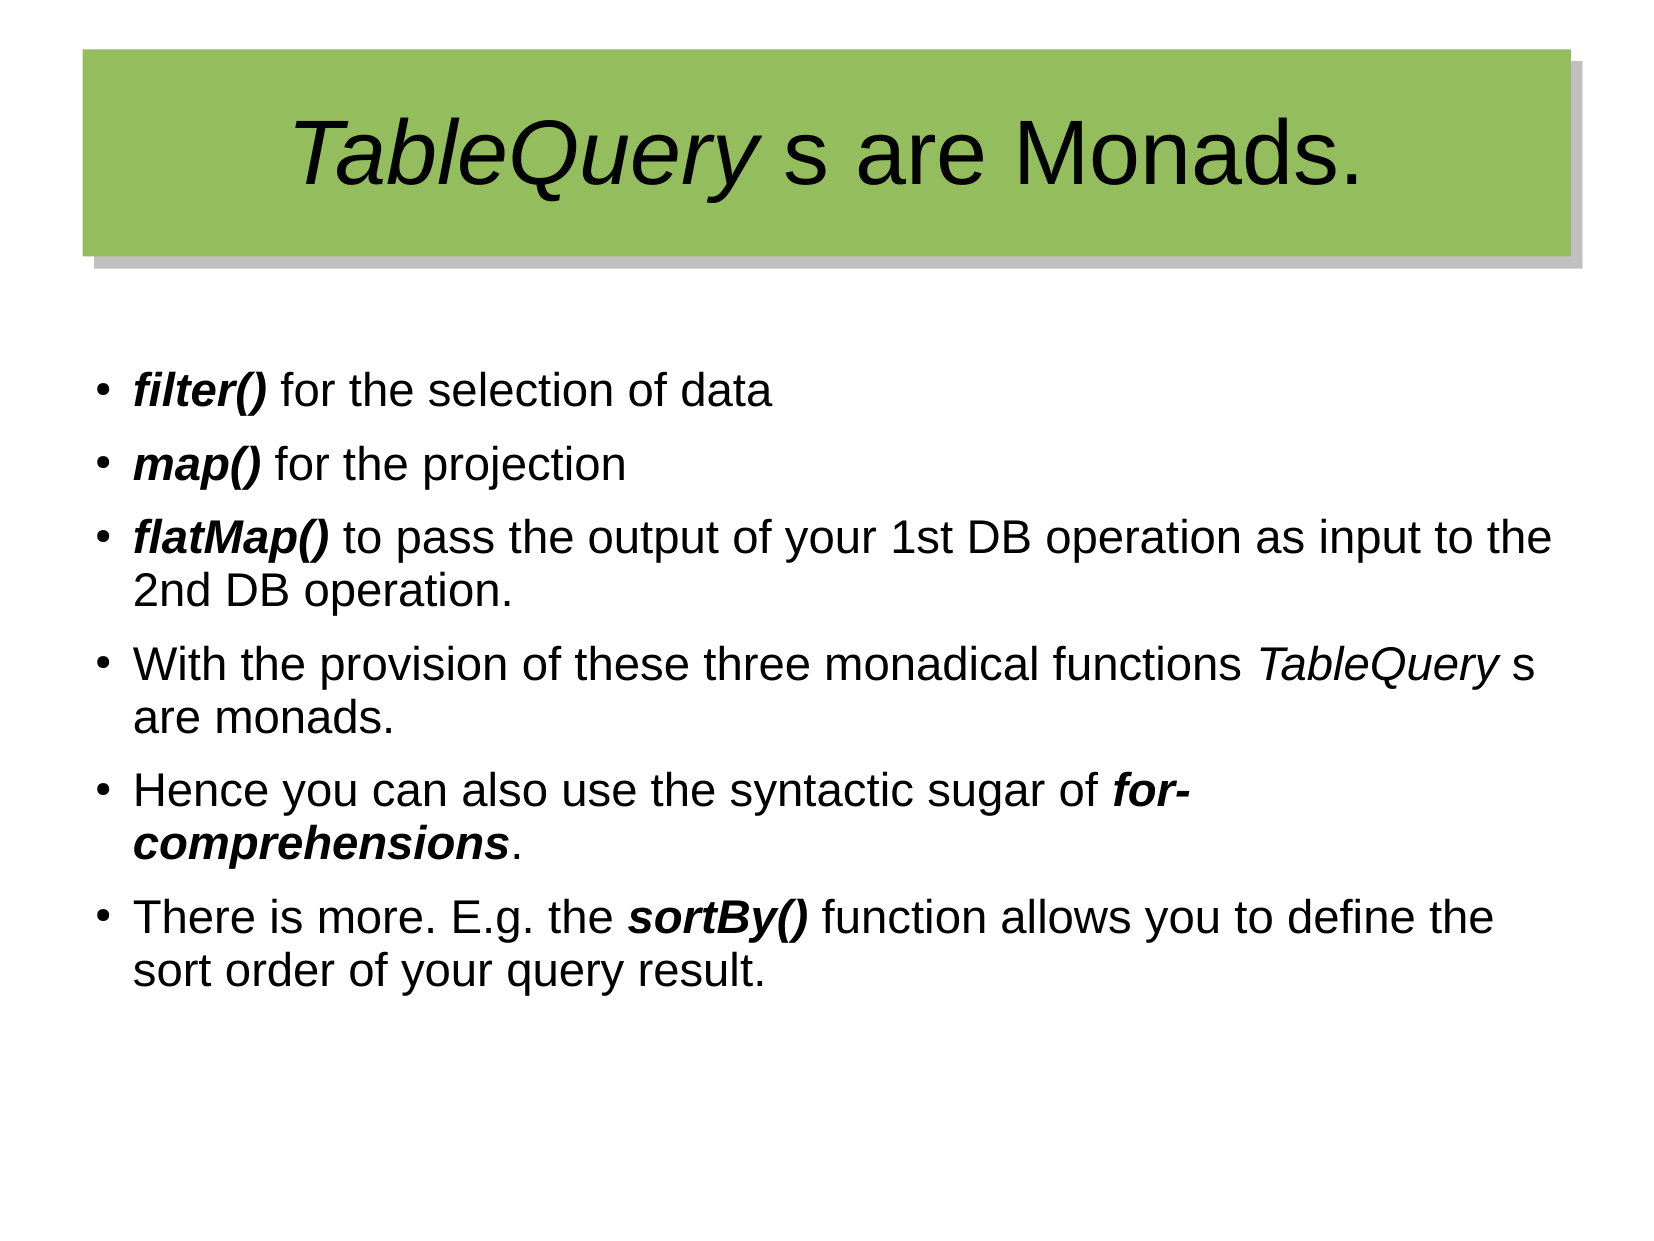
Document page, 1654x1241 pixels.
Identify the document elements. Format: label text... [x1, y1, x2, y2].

list filter() for the selection of data map() for the projection flatMap() to pass the output of your 1st DB operation as input to the 2nd DB operation. With the provision of these three monadical functions TableQuery s are monads. Hence you can also use the syntactic sugar of for-comprehensions. There is more. E.g. the sortBy() function allows you to define the sort order of your query result. [82, 290, 1571, 1010]
title TableQuery s are Monads. [82, 49, 1571, 257]
